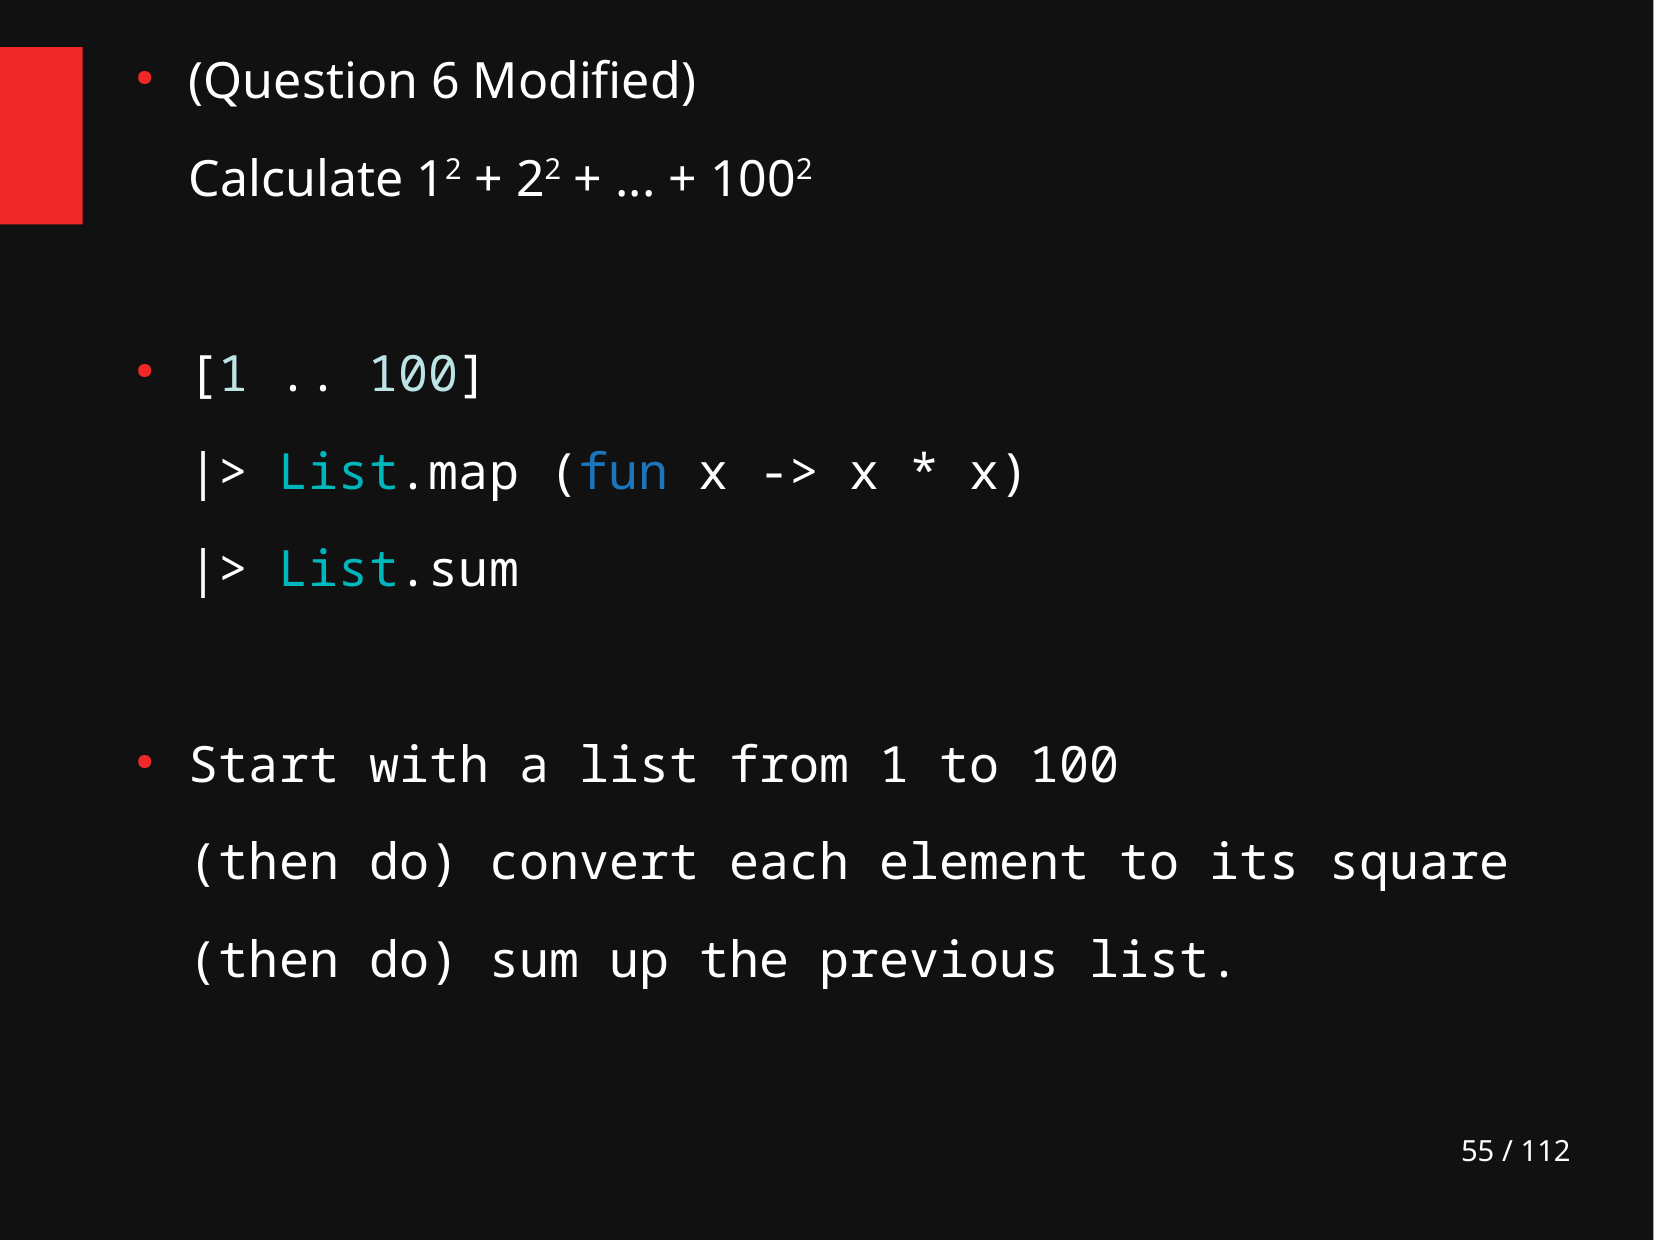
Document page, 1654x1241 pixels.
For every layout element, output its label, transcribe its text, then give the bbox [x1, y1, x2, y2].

list (Question 6 Modified) Calculate 12 + 22 + ... + 1002 [1 .. 100] |> List.map (fun x -> x * x) |> List.sum Start with a list from 1 to 100 (then do) convert each element to its square (then do) sum up the previous list. [118, 45, 1536, 1074]
